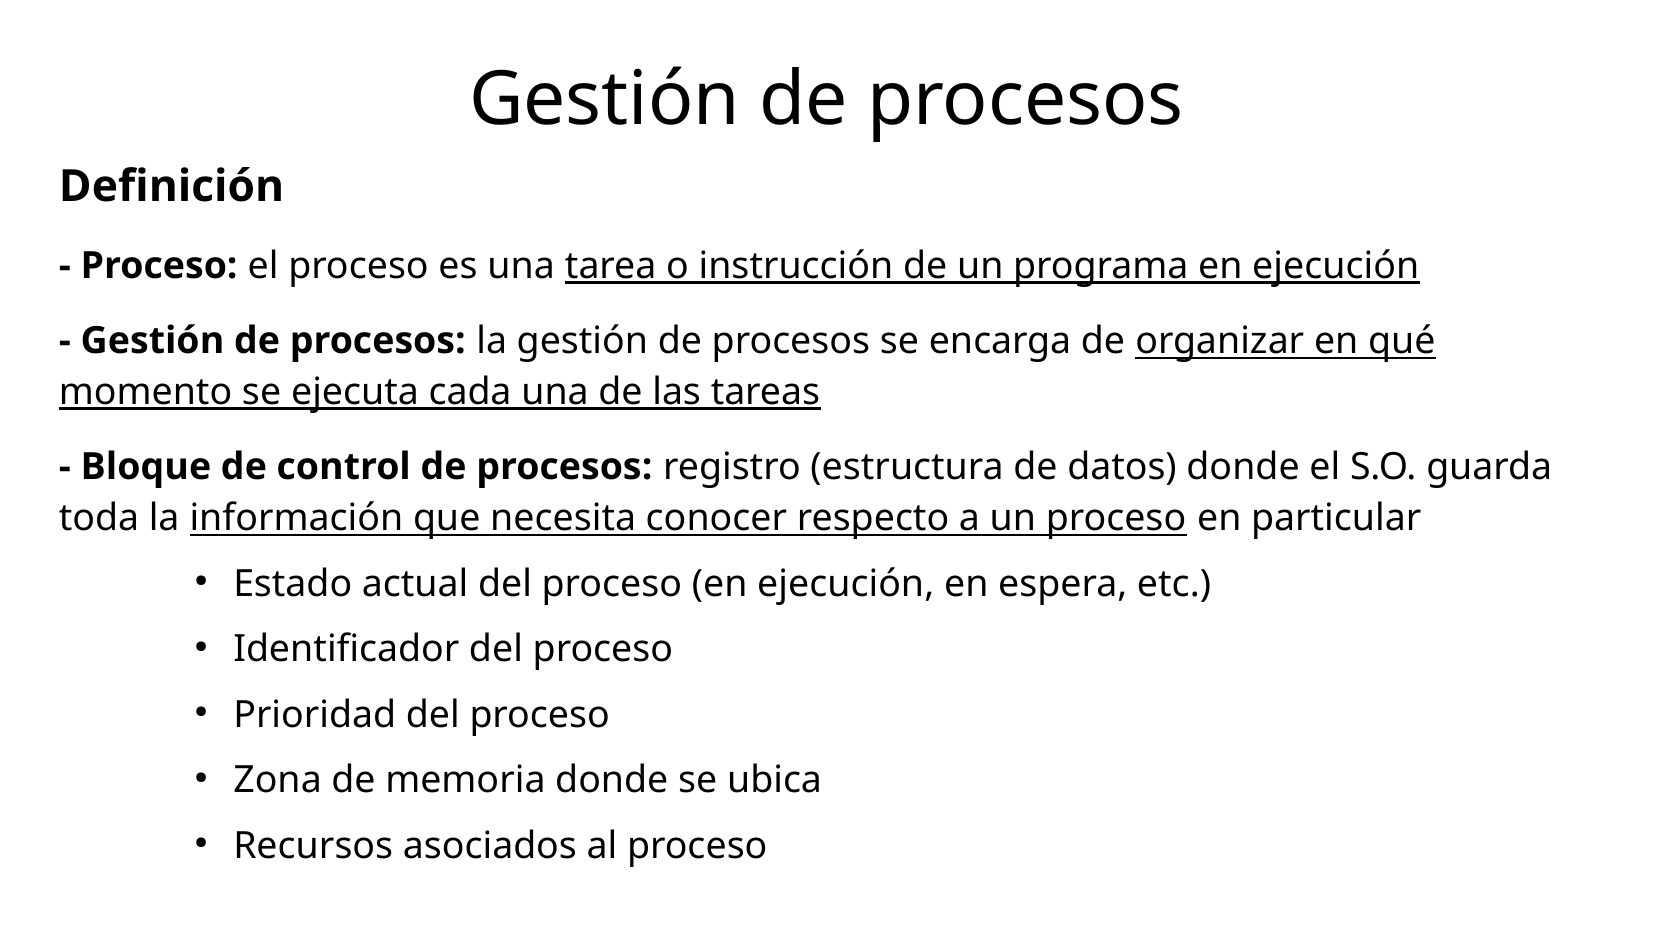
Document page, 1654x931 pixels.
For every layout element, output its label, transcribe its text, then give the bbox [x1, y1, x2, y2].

title Gestión de procesos [82, 42, 1571, 148]
list Definición - Proceso: el proceso es una tarea o instrucción de un programa en ejecución - Gestión de procesos: la gestión de procesos se encarga de organizar en qué momento se ejecuta cada una de las tareas - Bloque de control de procesos: registro (estructura de datos) donde el S.O. guarda toda la información que necesita conocer respecto a un proceso en particular Estado actual del proceso (en ejecución, en espera, etc.) Identificador del proceso Prioridad del proceso Zona de memoria donde se ubica Recursos asociados al proceso [59, 153, 1595, 886]
